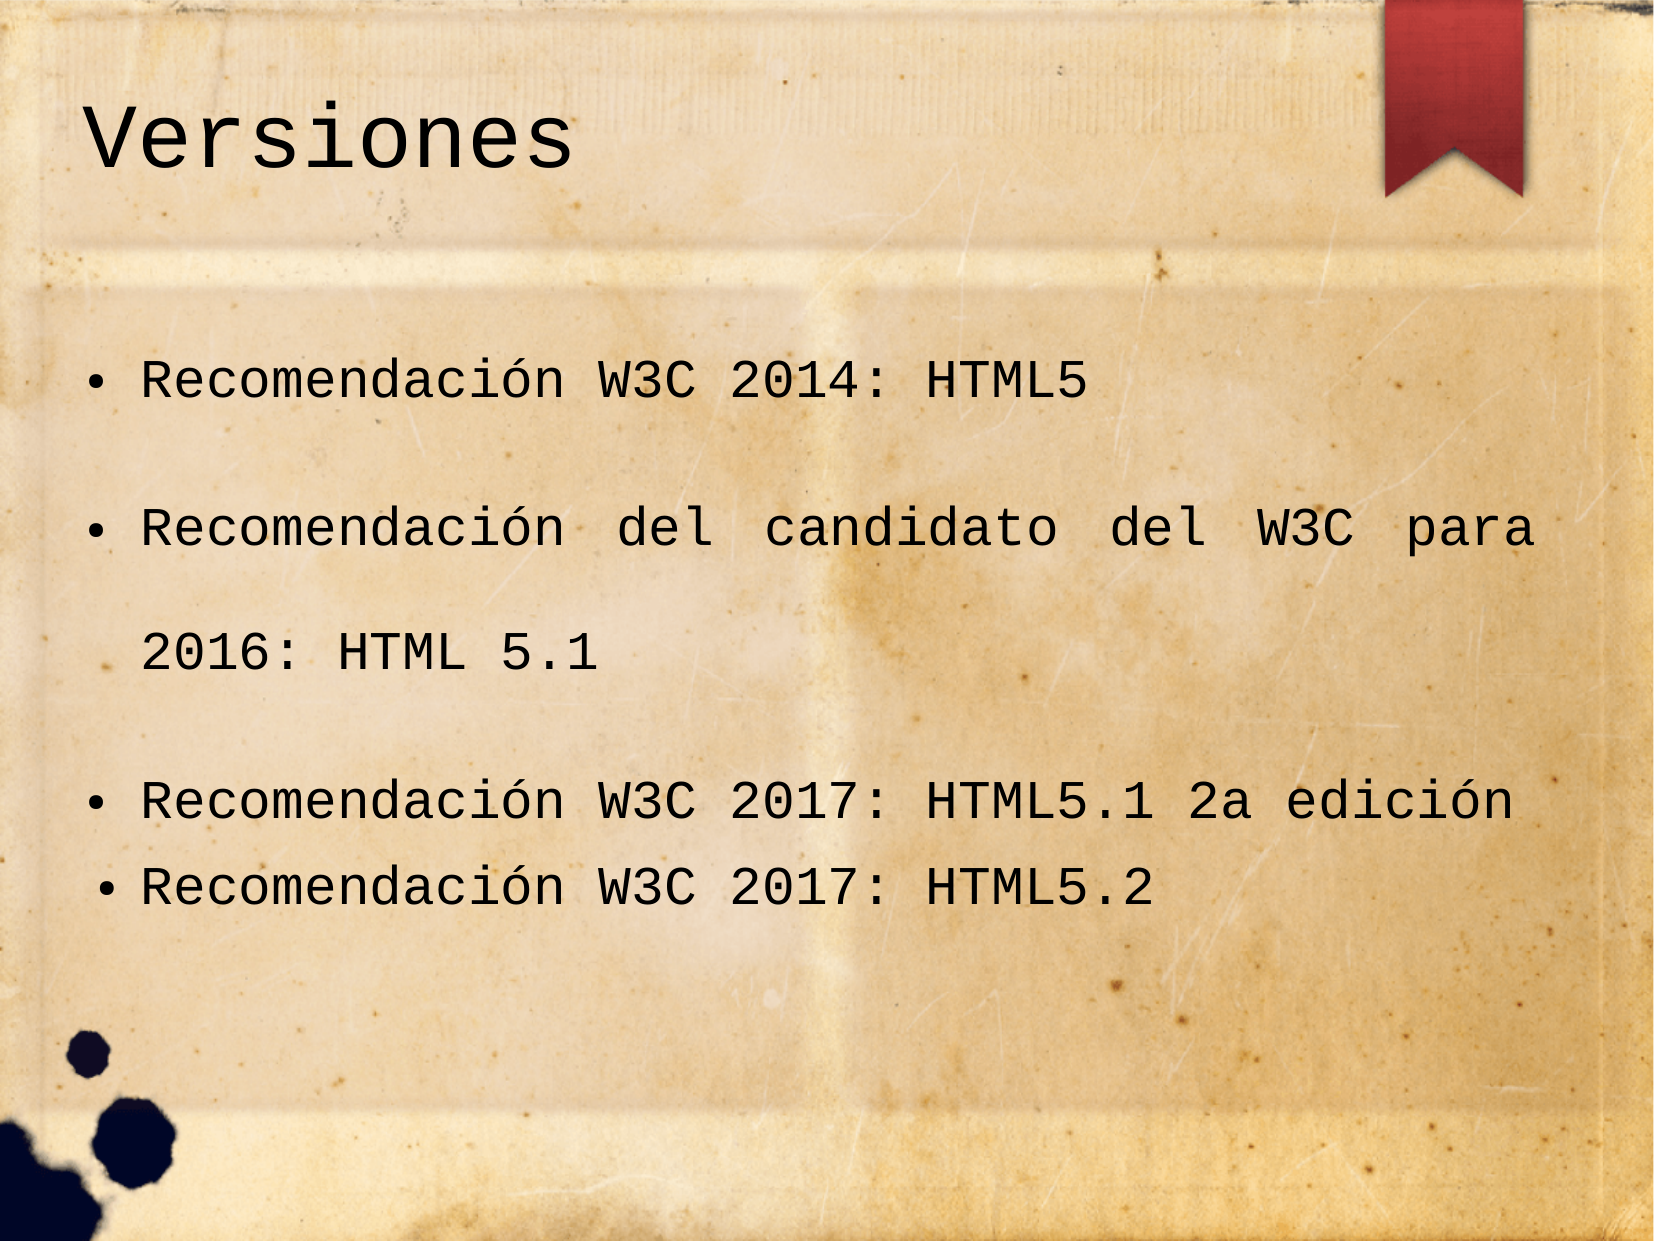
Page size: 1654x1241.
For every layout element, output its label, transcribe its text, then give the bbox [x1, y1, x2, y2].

title Versiones [82, 49, 1347, 237]
list Recomendación W3C 2014: HTML5 Recomendación del candidato del W3C para 2016: HTML 5.1 Recomendación W3C 2017: HTML5.1 2a edición Recomendación W3C 2017: HTML5.2 [82, 290, 1538, 1010]
picture [0, 0, 1654, 1241]
